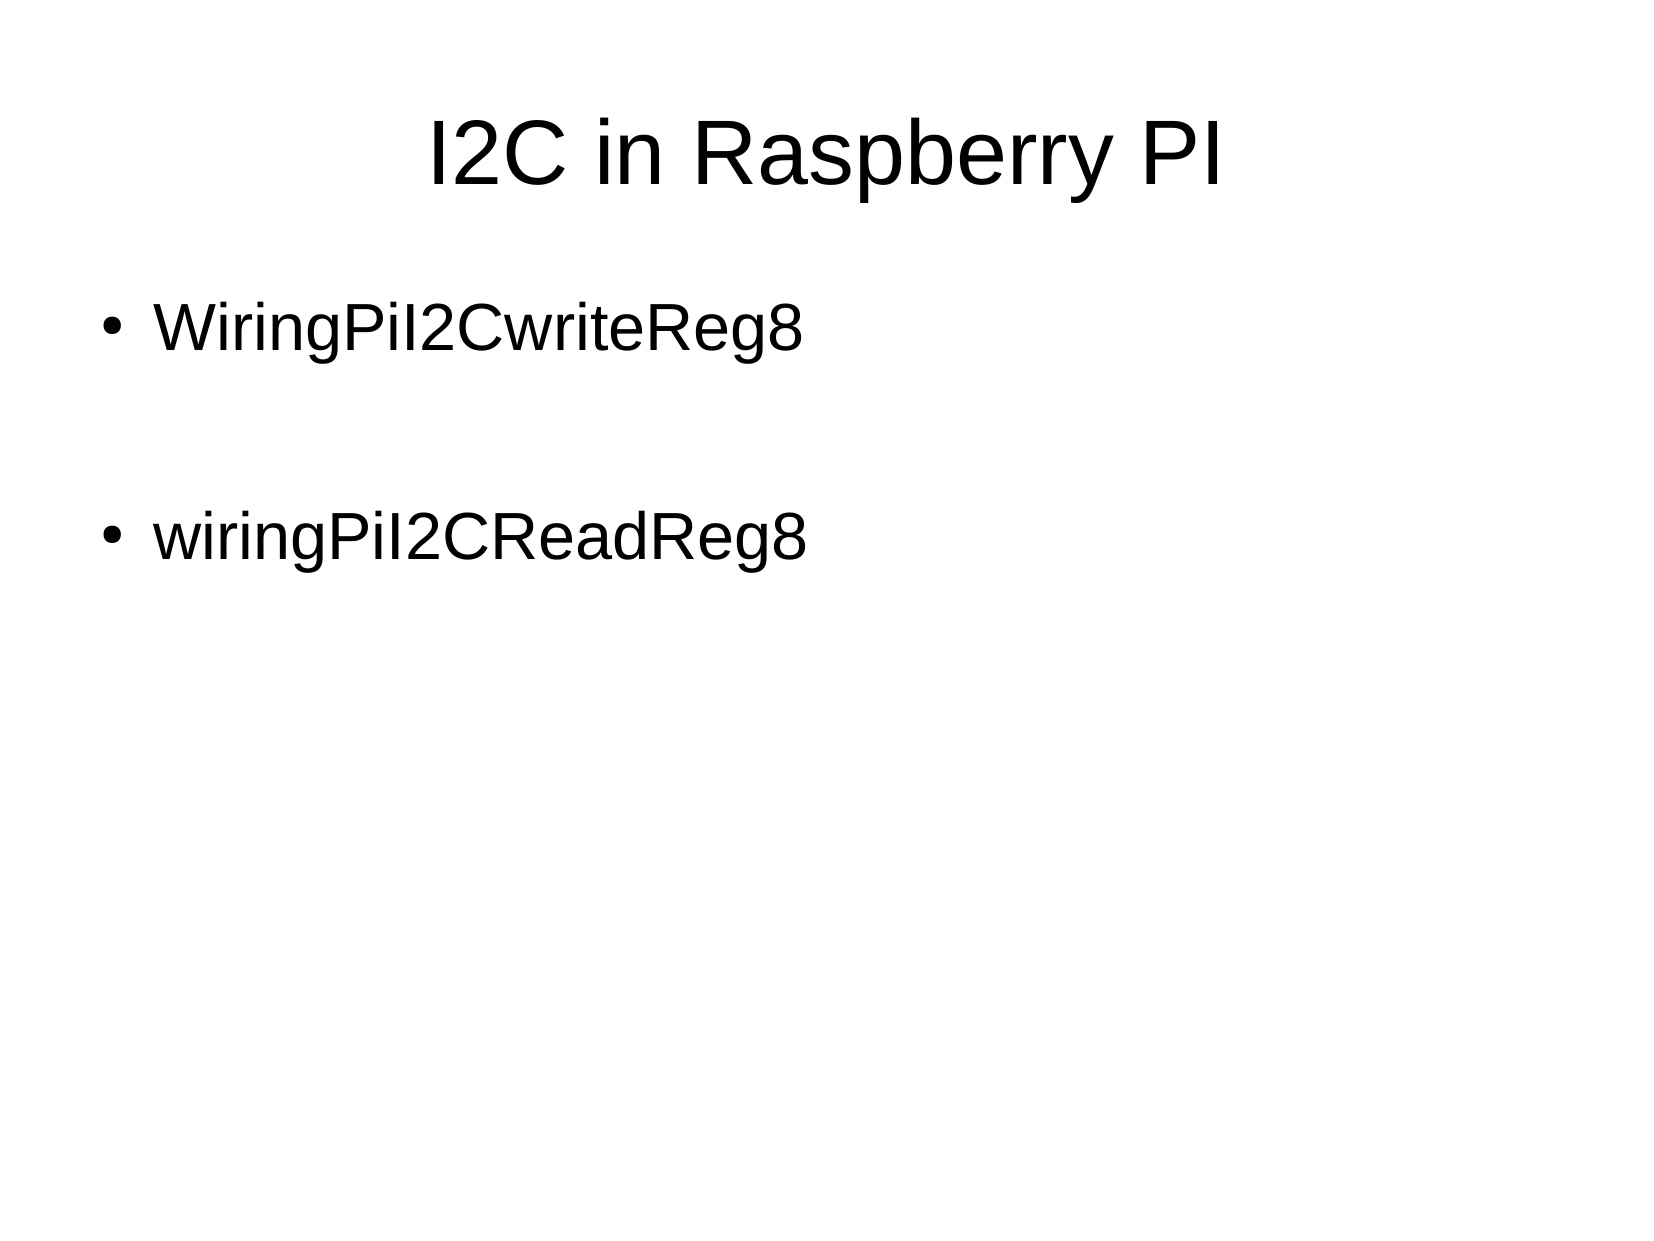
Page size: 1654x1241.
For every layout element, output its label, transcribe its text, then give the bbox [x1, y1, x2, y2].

list WiringPiI2CwriteReg8 wiringPiI2CReadReg8 [82, 290, 1571, 1010]
title I2C in Raspberry PI [82, 49, 1571, 257]
